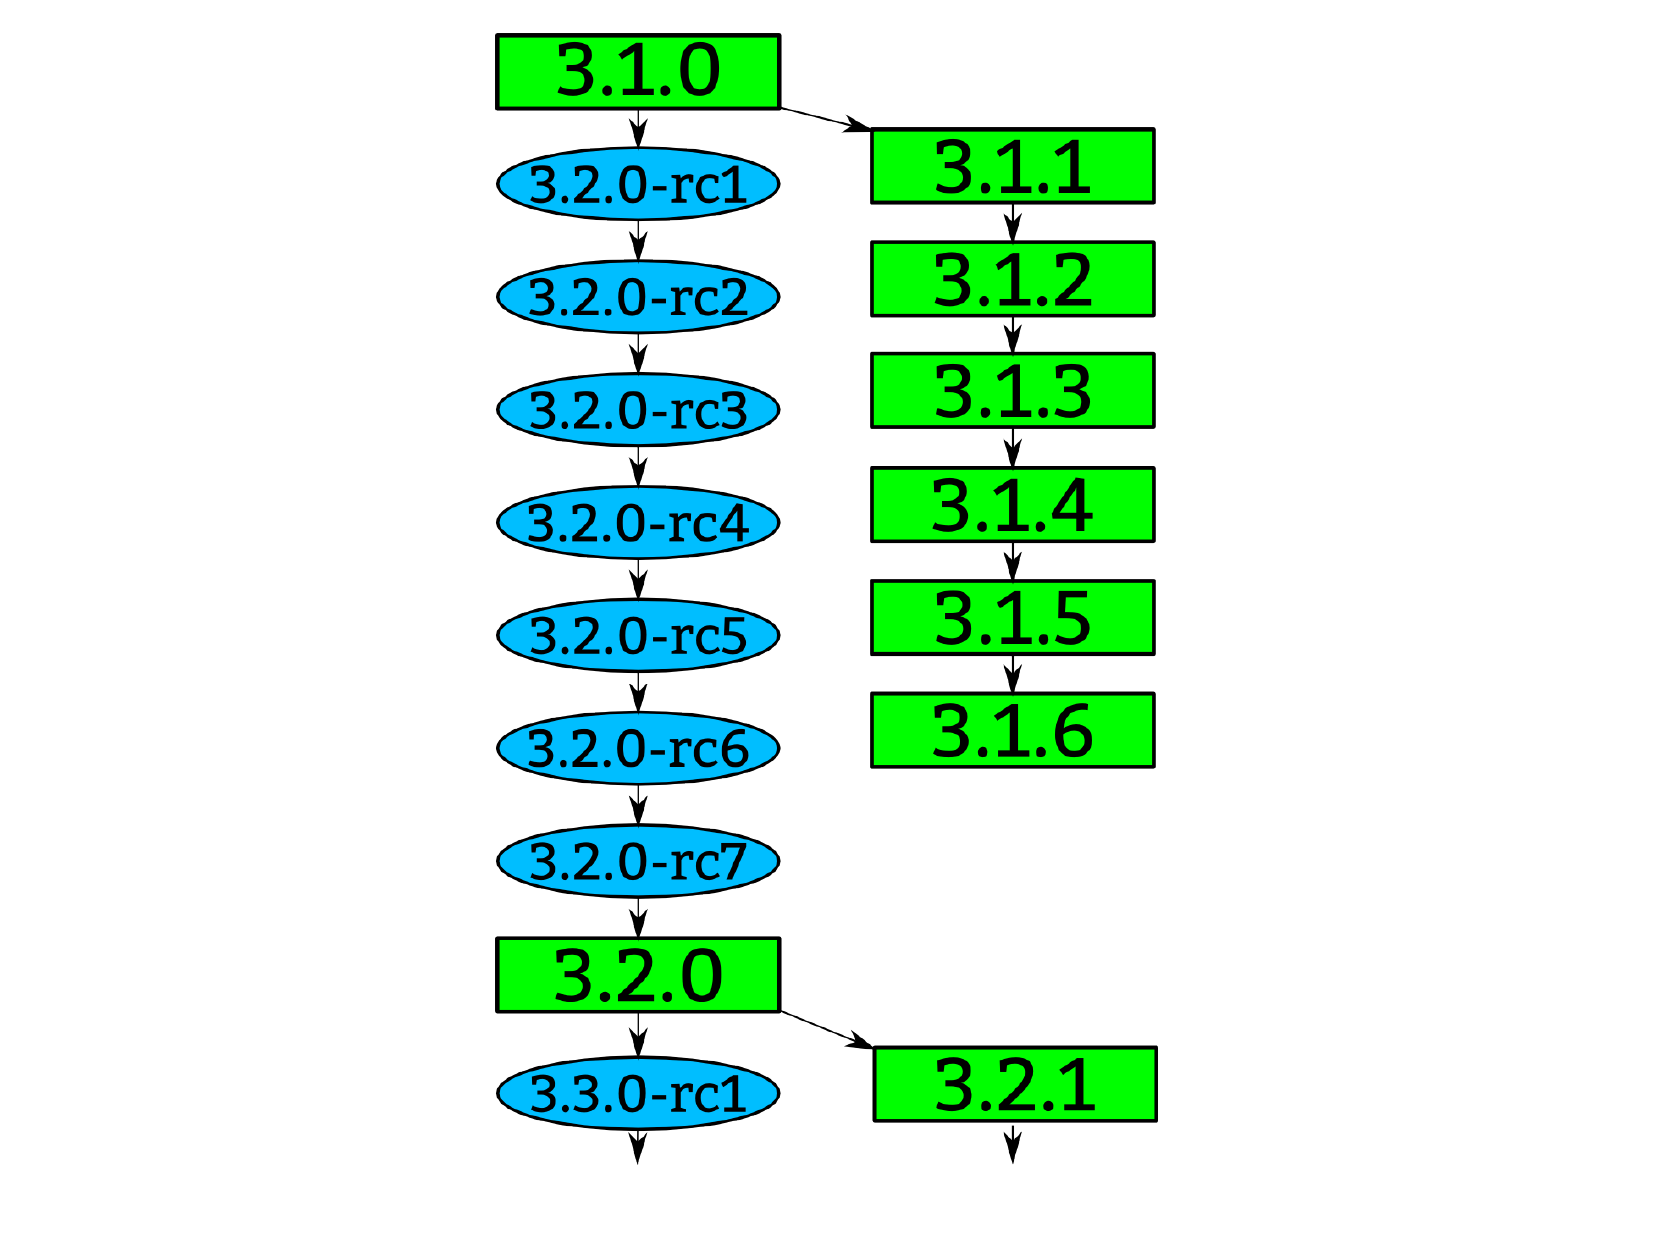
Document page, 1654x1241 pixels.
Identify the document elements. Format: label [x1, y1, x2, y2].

picture [495, 33, 1158, 1165]
text_box [784, 18, 1310, 1182]
